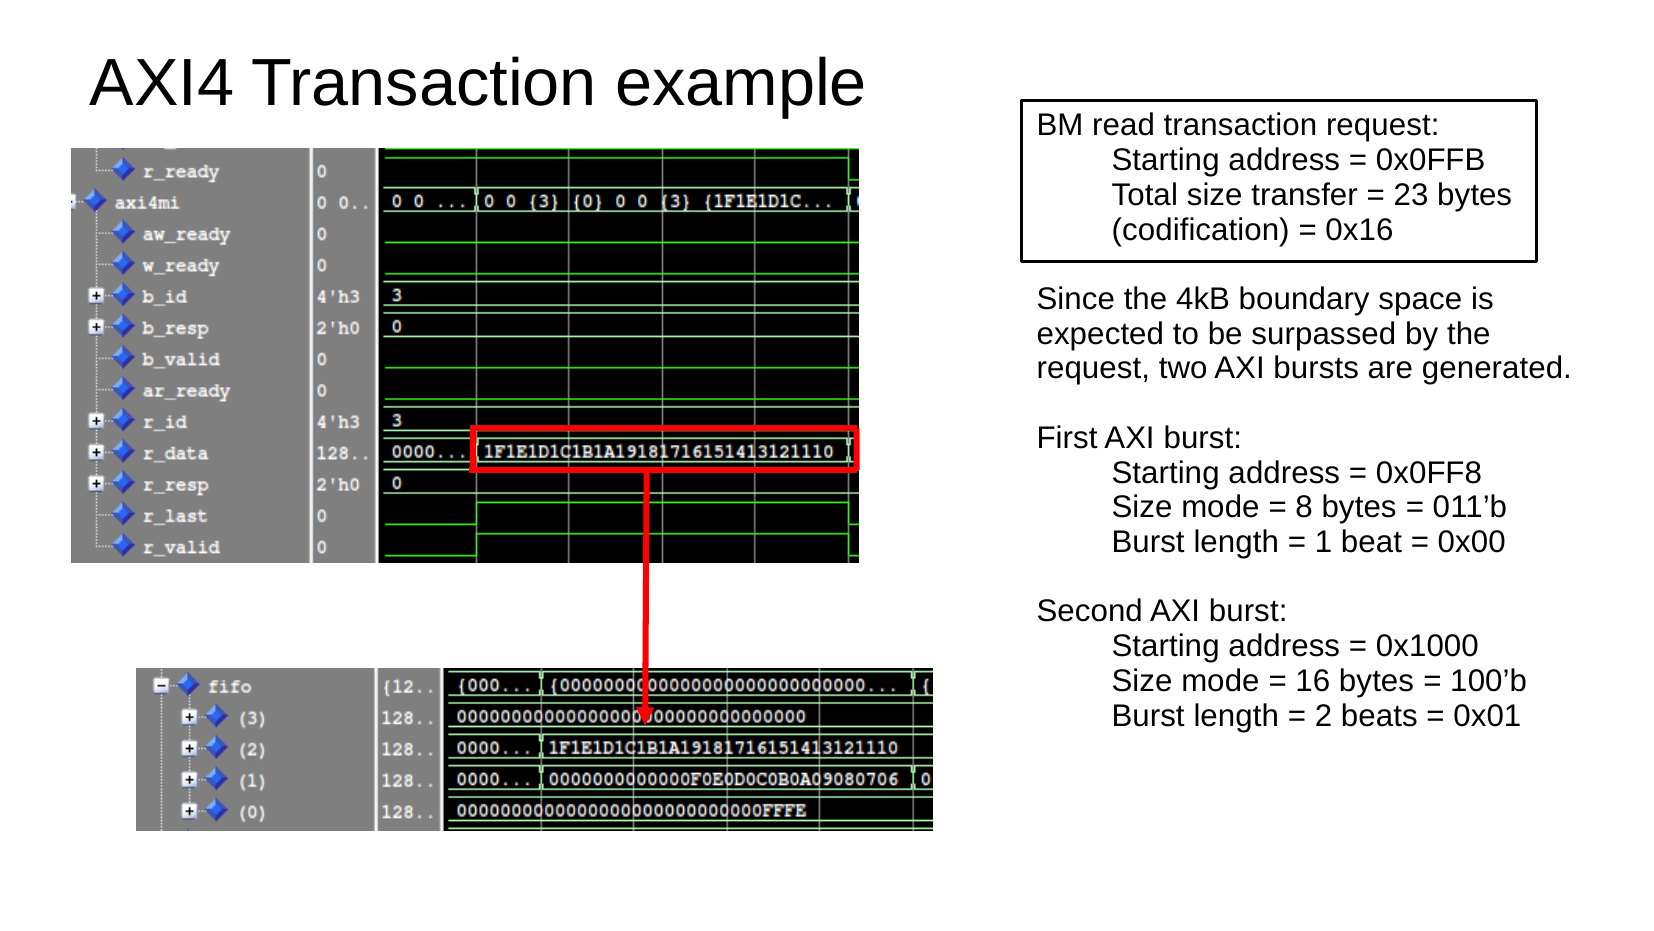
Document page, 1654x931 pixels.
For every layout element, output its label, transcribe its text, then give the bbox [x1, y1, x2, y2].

picture [476, 431, 853, 467]
picture [71, 148, 859, 563]
text_box BM read transaction request: Starting address = 0x0FFB Total size transfer = 23 bytes (codification) = 0x16 Since the 4kB boundary space is expected to be surpassed by the request, two AXI bursts are generated. First AXI burst: Starting address = 0x0FF8 Size mode = 8 bytes = 011’b Burst length = 1 beat = 0x00 Second AXI burst: Starting address = 0x1000 Size mode = 16 bytes = 100’b Burst length = 2 beats = 0x01 [1021, 100, 1588, 741]
text_box AXI4 Transaction example [75, 37, 883, 128]
picture [136, 668, 933, 831]
picture [650, 470, 859, 563]
